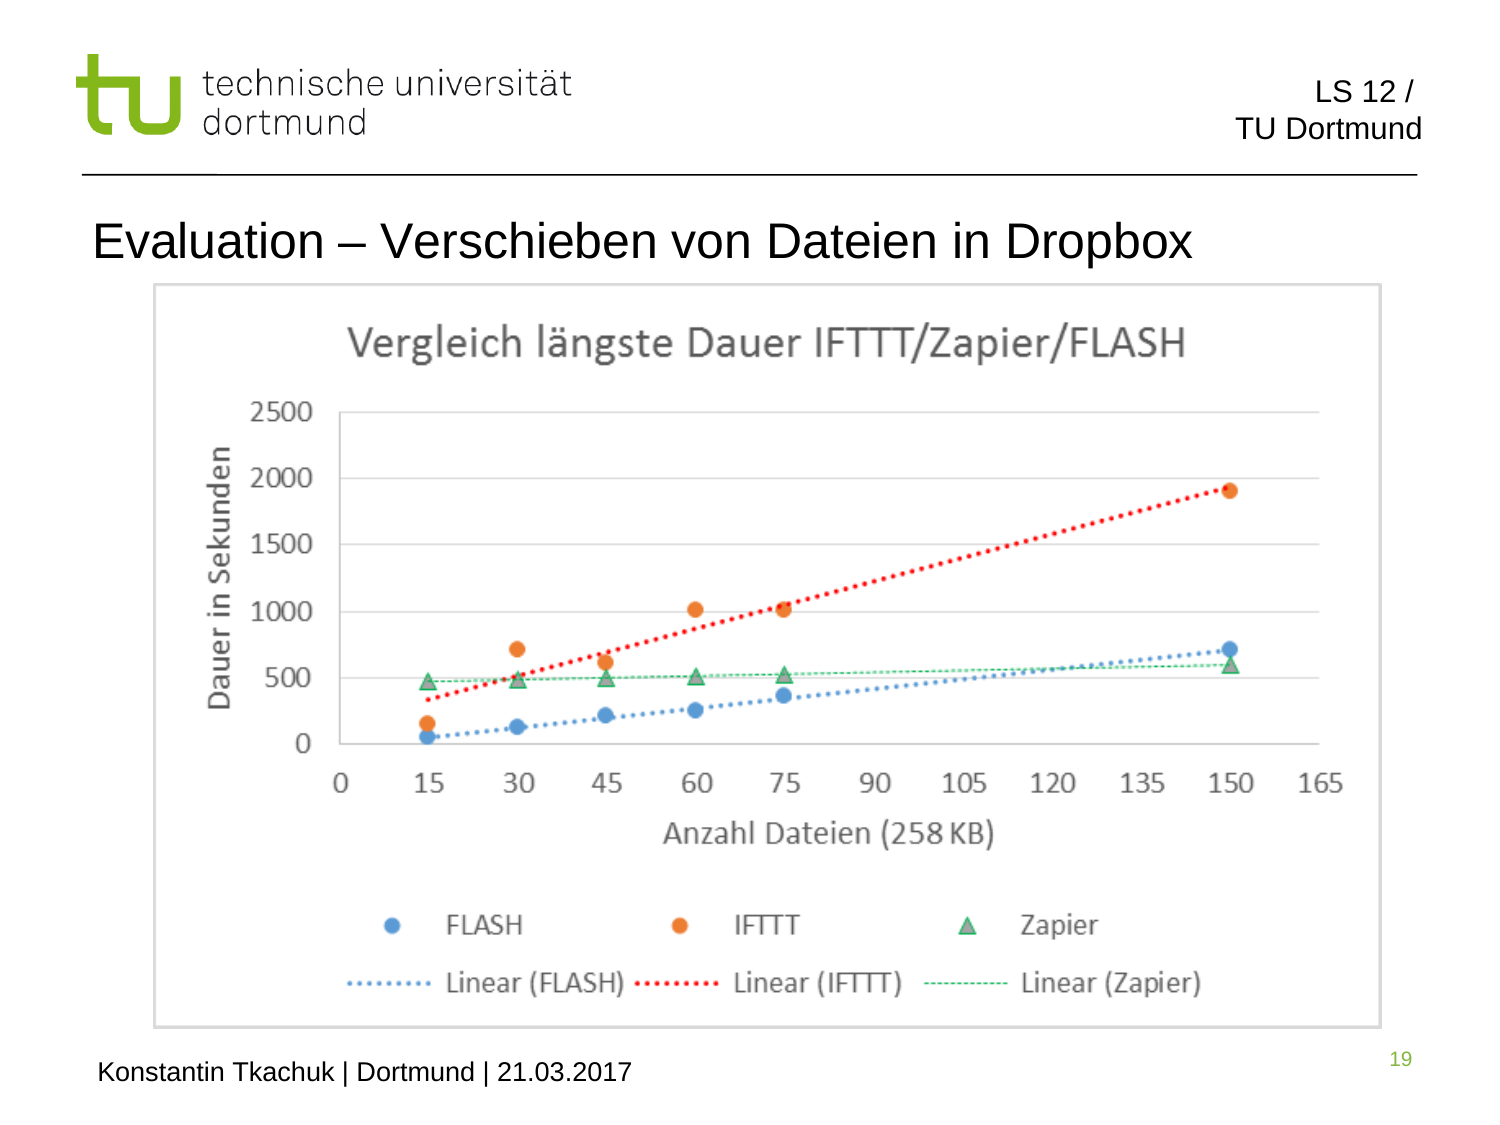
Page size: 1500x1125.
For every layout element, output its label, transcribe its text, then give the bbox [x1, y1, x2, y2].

title Evaluation – Verschieben von Dateien in Dropbox [77, 183, 1411, 295]
picture [76, 54, 573, 145]
picture [153, 283, 1382, 1029]
text_box Konstantin Tkachuk | Dortmund | 21.03.2017 [82, 1046, 733, 1083]
